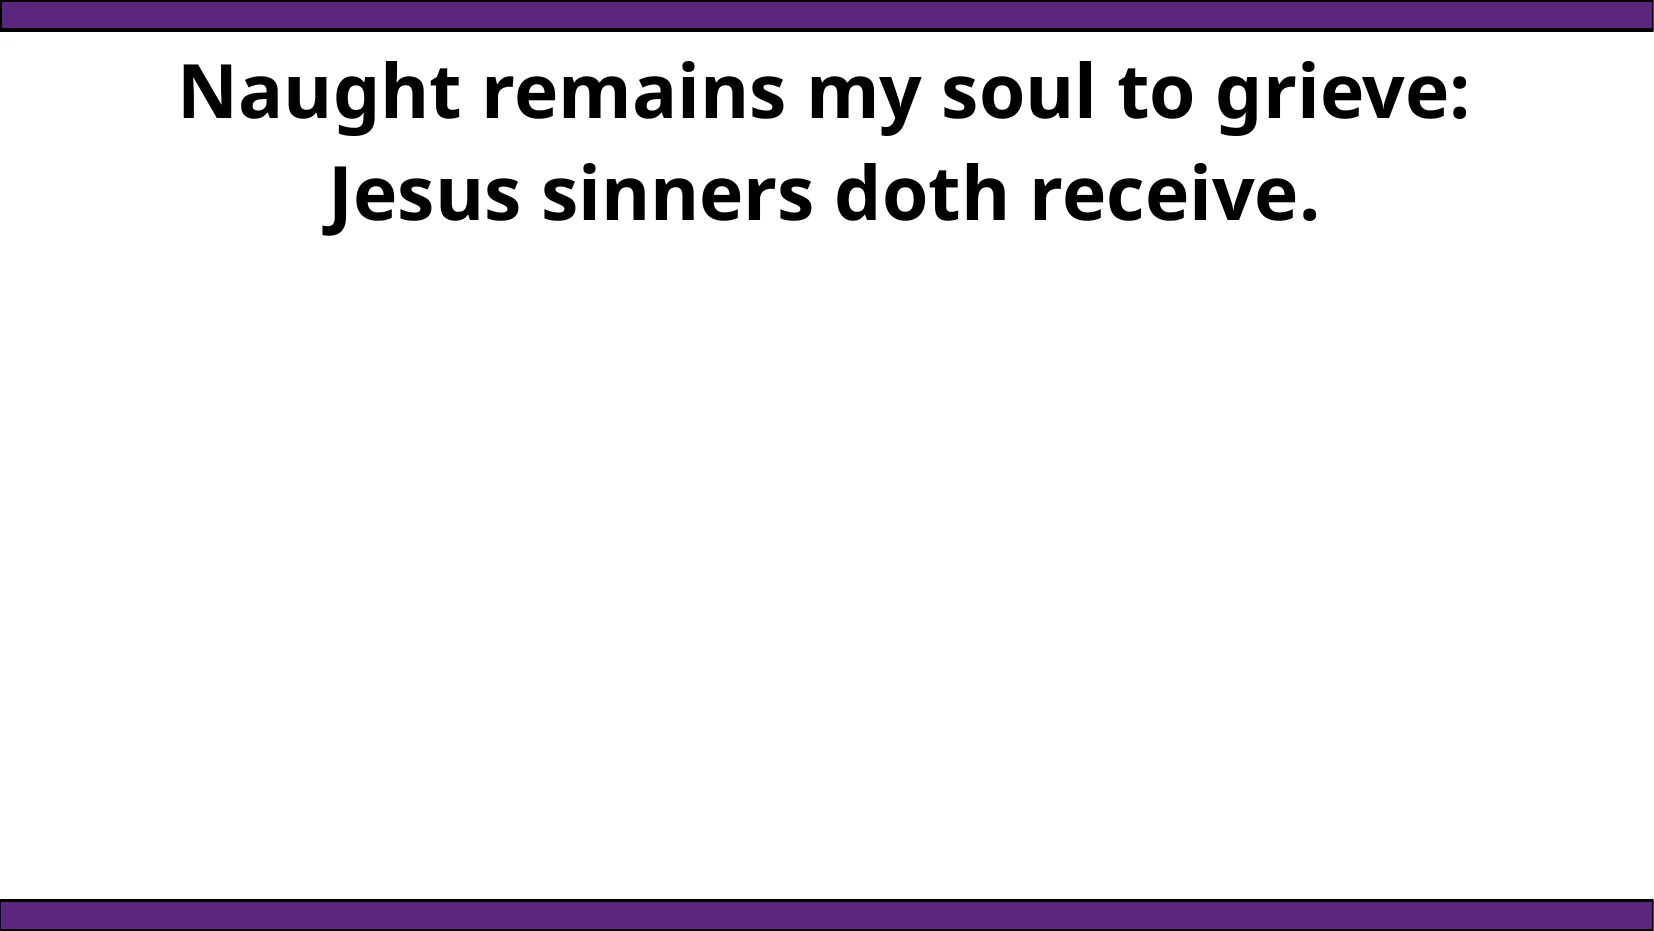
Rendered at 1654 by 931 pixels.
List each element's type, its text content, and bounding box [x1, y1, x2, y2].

picture [0, 31, 1654, 900]
text_box Naught remains my soul to grieve: Jesus sinners doth receive. [60, 30, 1591, 246]
text_box [0, 0, 1654, 31]
text_box [0, 900, 1654, 931]
